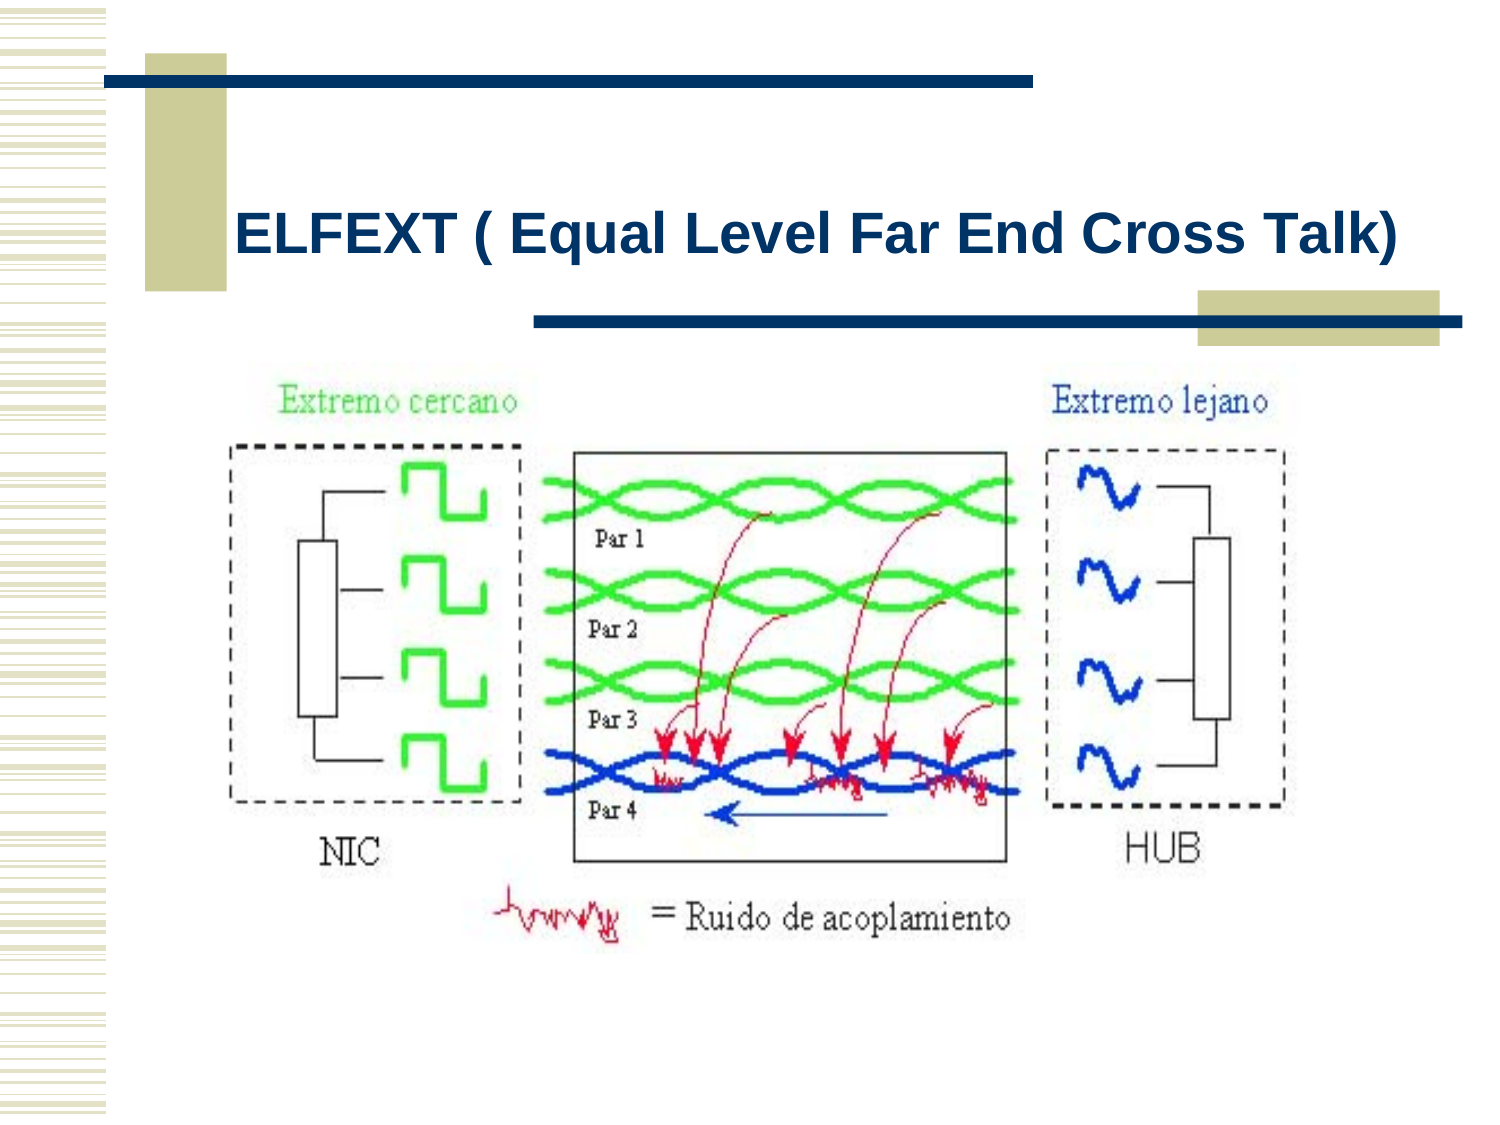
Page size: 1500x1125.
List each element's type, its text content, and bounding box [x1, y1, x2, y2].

picture [212, 362, 1338, 954]
text_box ELFEXT ( Equal Level Far End Cross Talk) [187, 187, 1450, 288]
